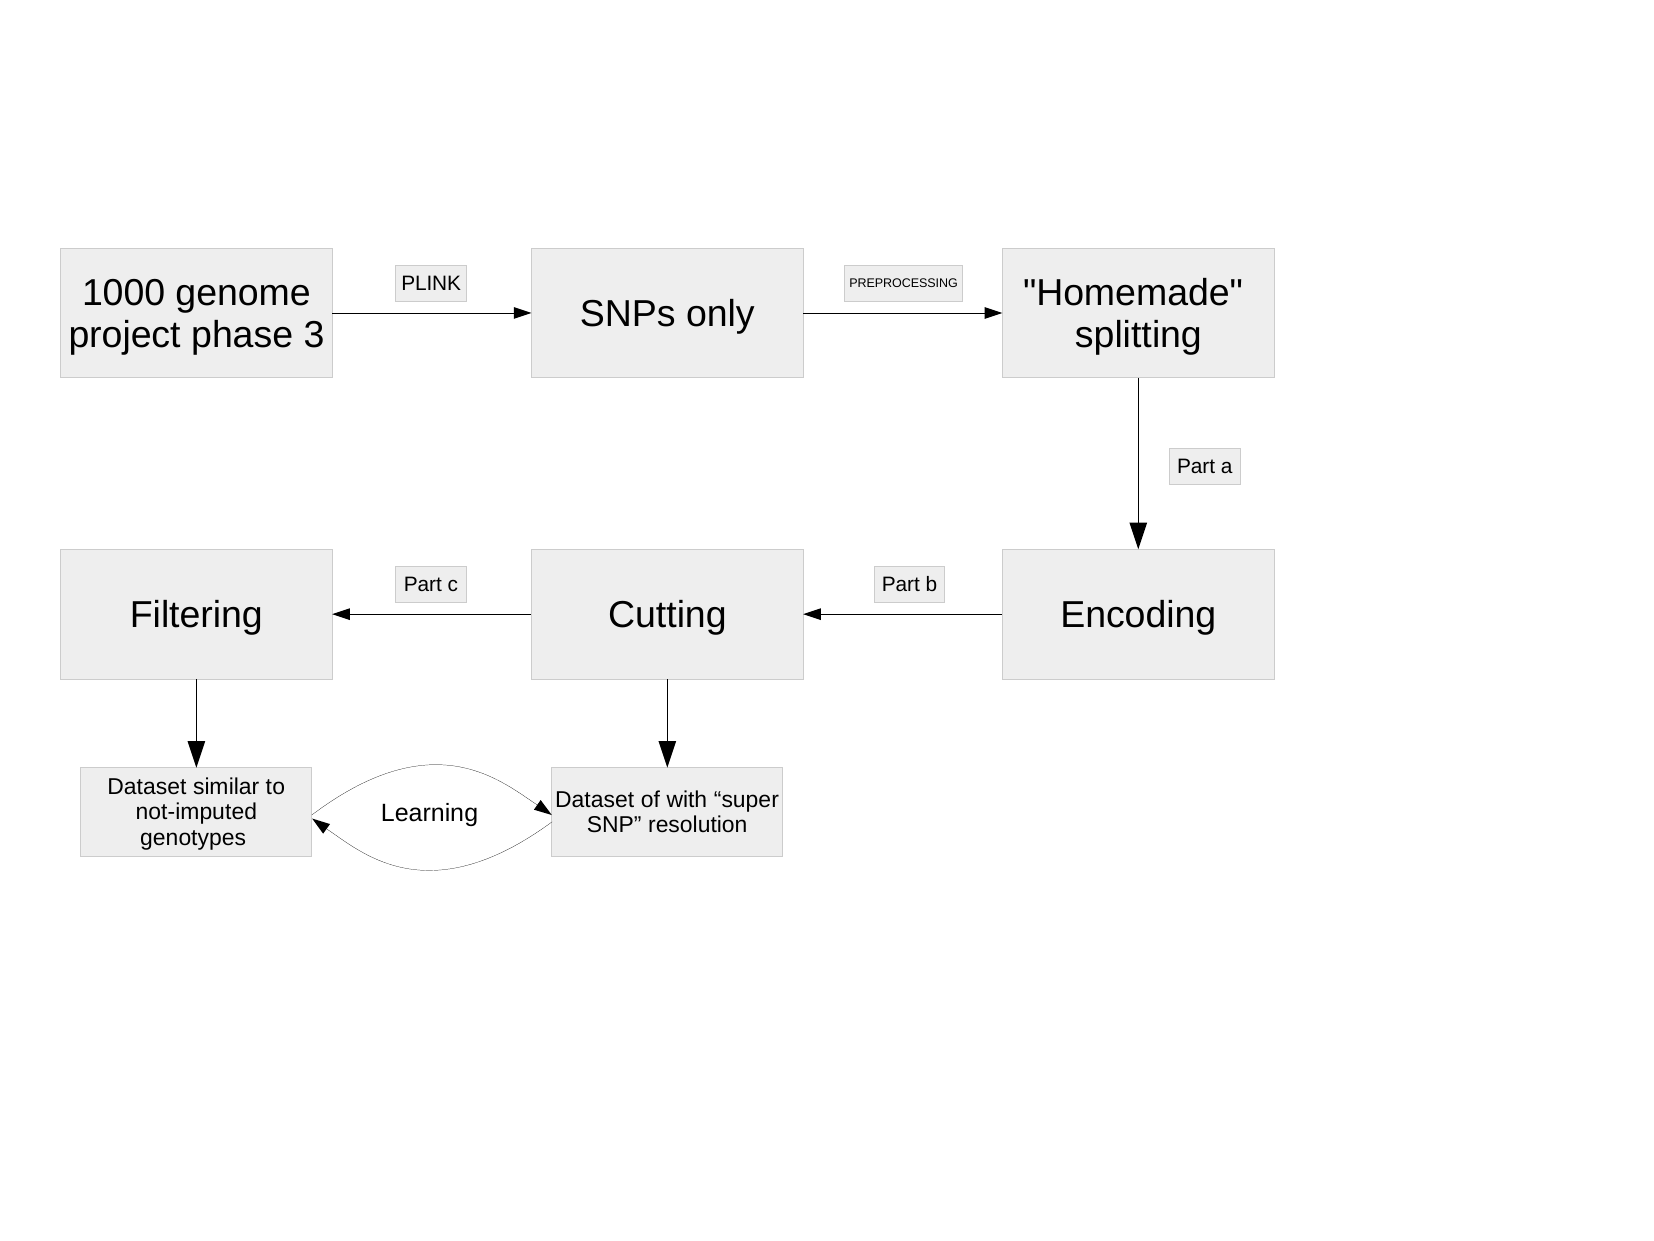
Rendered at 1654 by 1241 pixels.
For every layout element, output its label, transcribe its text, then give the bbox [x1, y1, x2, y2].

text_box SNPs only [531, 248, 804, 378]
text_box Encoding [1002, 549, 1275, 680]
text_box Dataset similar to not-imputed genotypes [80, 767, 312, 857]
text_box Part c [395, 566, 467, 603]
text_box Dataset of with “super SNP” resolution [551, 767, 783, 857]
text_box Filtering [60, 549, 333, 680]
text_box Part a [1169, 448, 1241, 485]
text_box Learning [366, 791, 497, 839]
text_box 1000 genome project phase 3 [60, 248, 333, 378]
text_box Part b [874, 566, 945, 603]
text_box Cutting [531, 549, 804, 680]
text_box "Homemade" splitting [1002, 248, 1275, 378]
text_box PLINK [395, 265, 467, 302]
text_box PREPROCESSING [844, 265, 963, 302]
